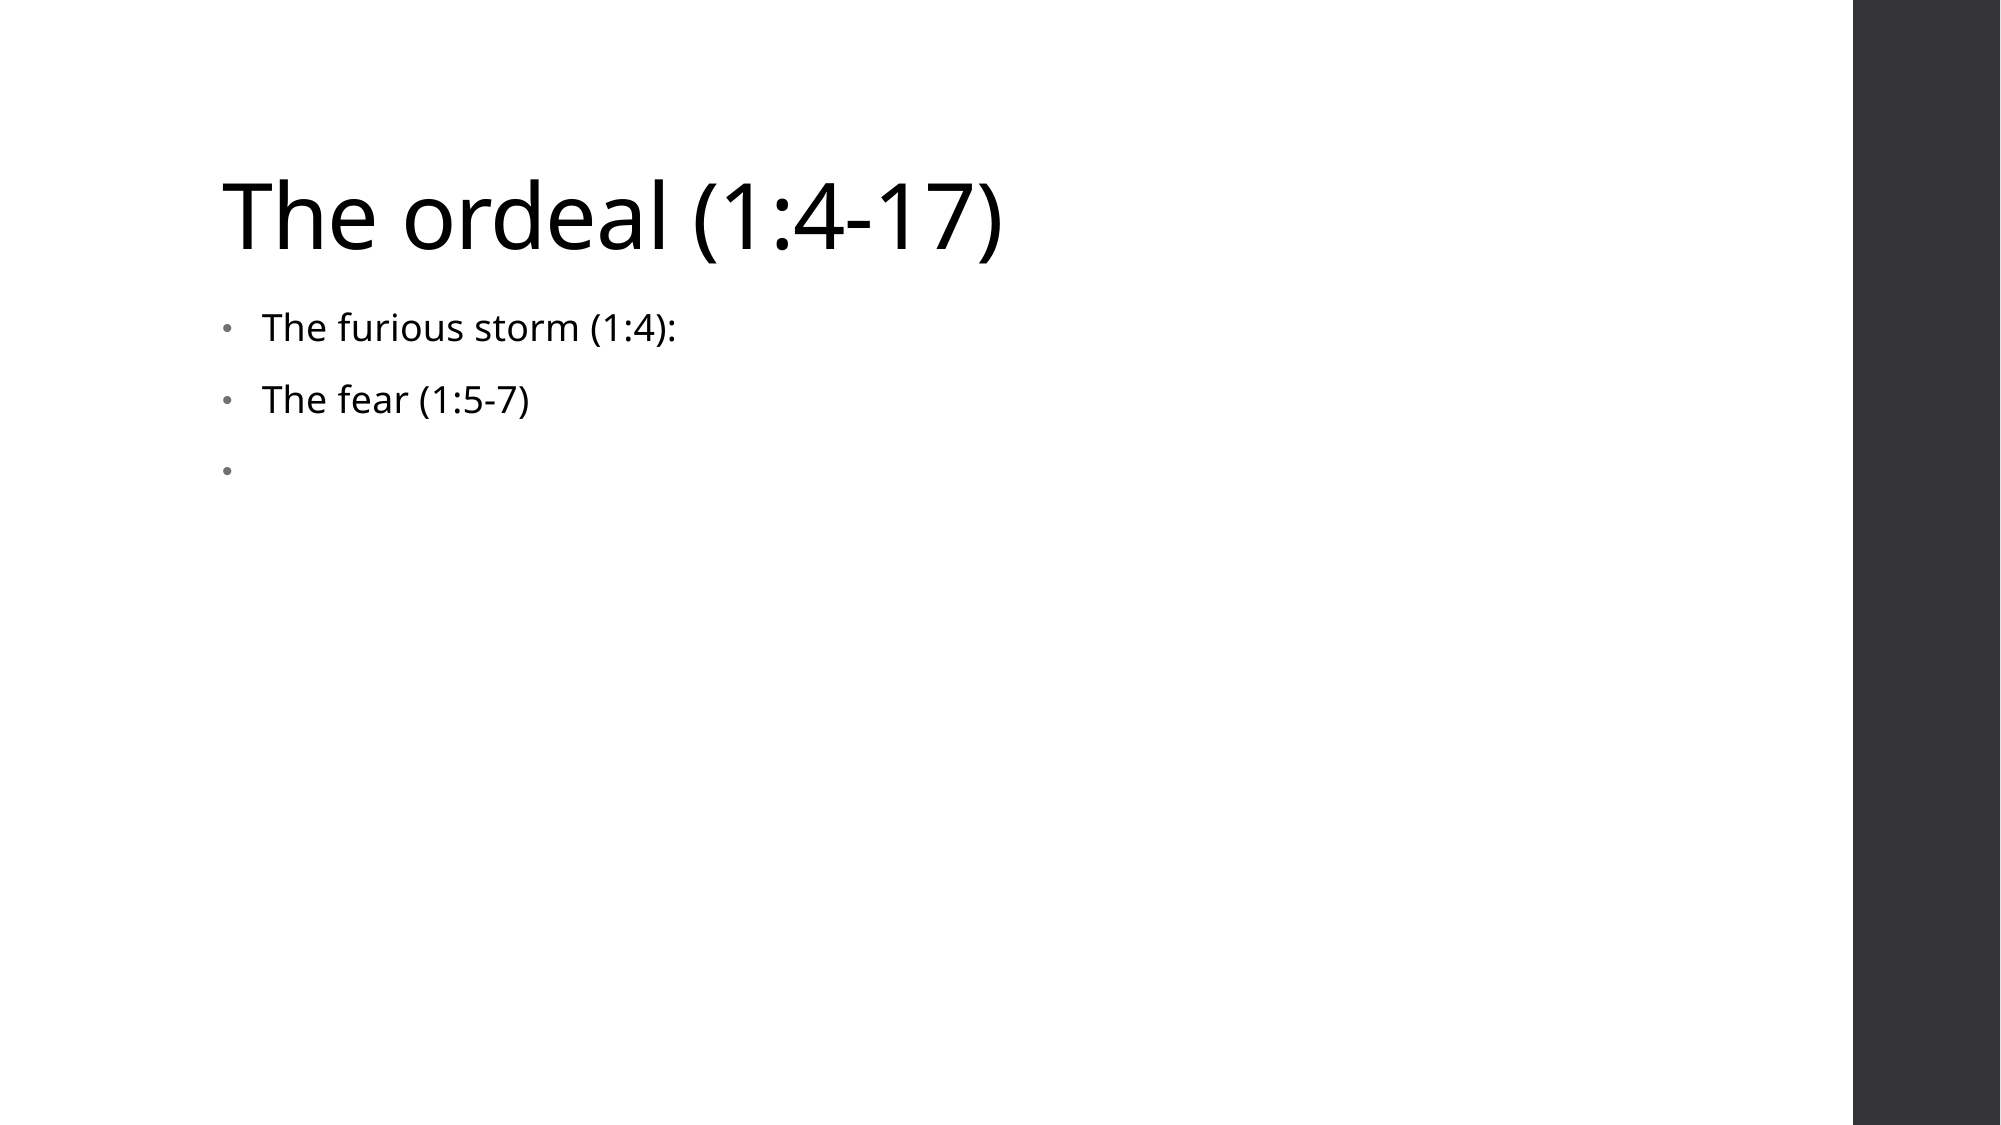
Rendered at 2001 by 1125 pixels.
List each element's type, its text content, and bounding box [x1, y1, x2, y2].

list The furious storm (1:4): The fear (1:5-7) [206, 299, 1617, 1014]
title The ordeal (1:4-17) [206, 60, 1797, 278]
